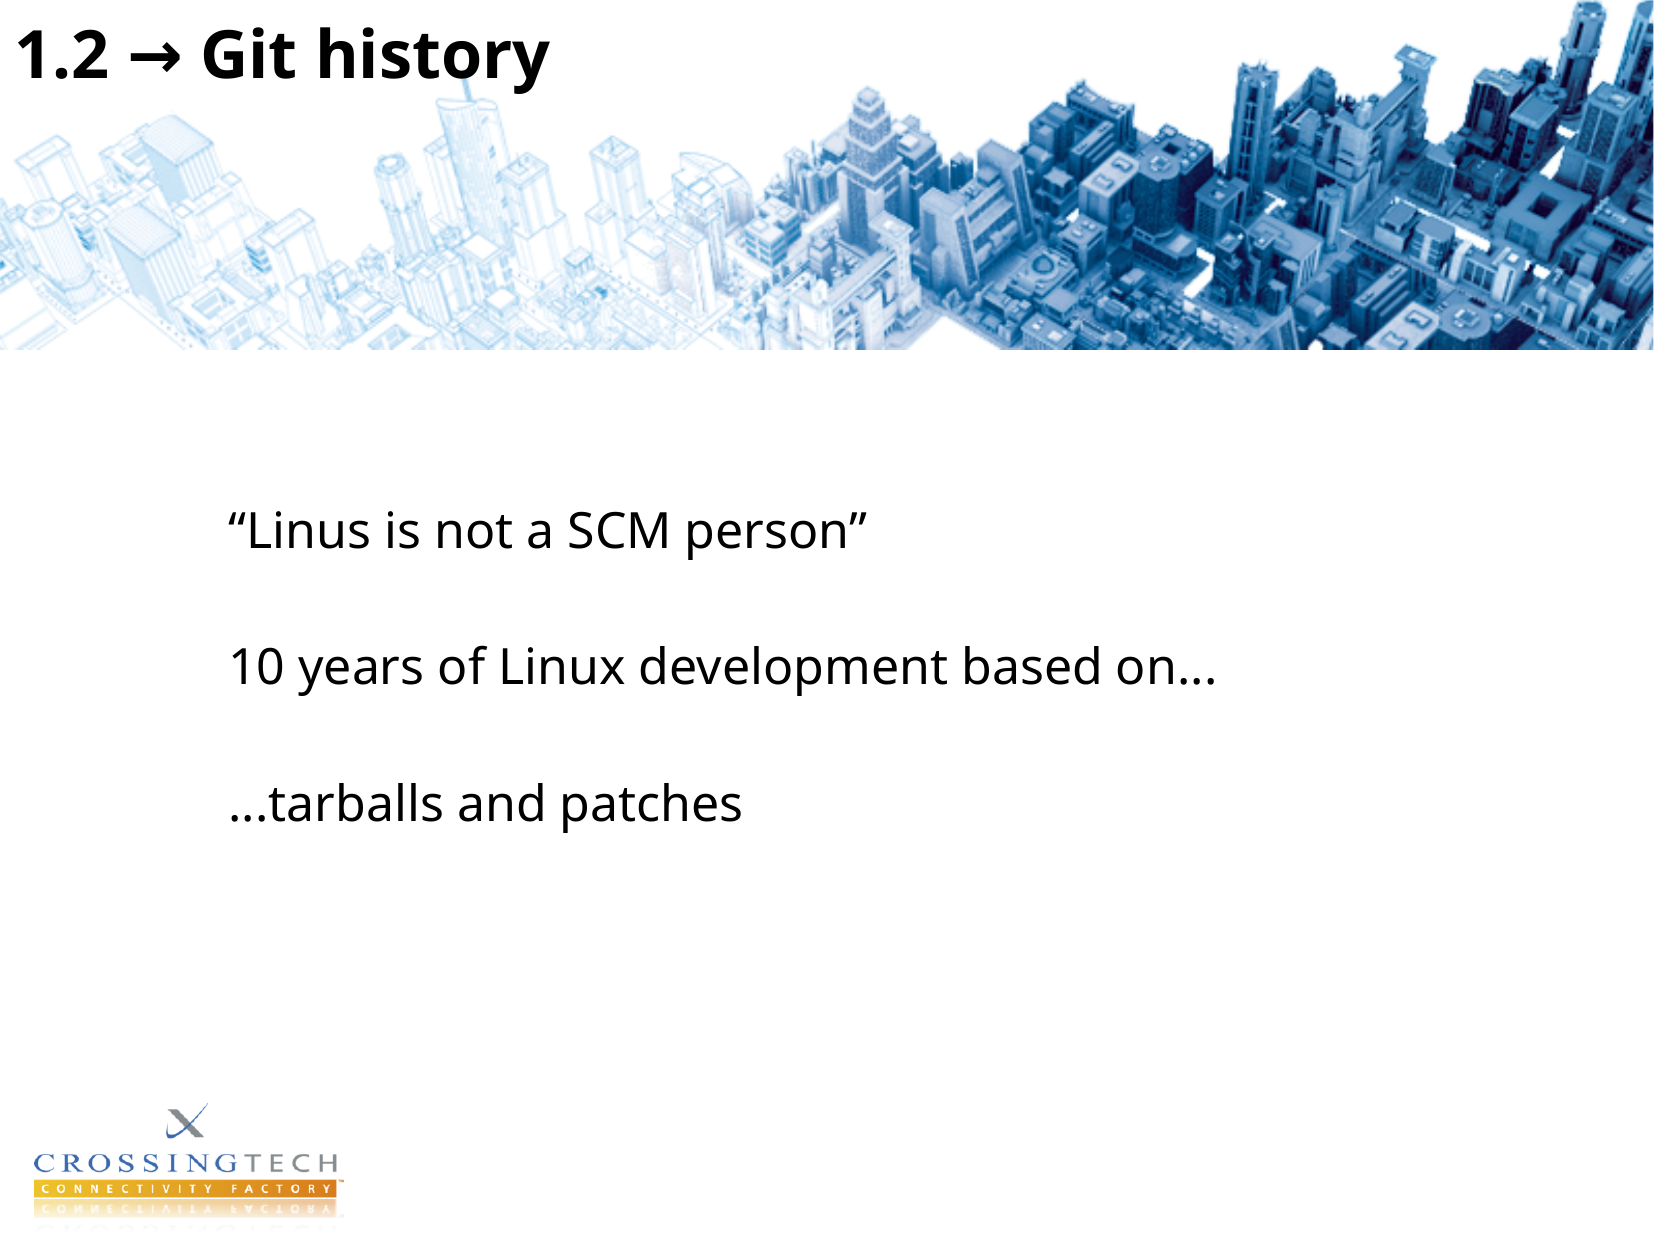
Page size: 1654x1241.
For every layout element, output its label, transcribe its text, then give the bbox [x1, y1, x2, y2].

picture [0, 0, 1654, 350]
text_box “Linus is not a SCM person” 10 years of Linux development based on... ...tarballs and patches [213, 487, 1478, 910]
picture [34, 1103, 344, 1237]
text_box 1.2 → Git history [0, 0, 713, 93]
